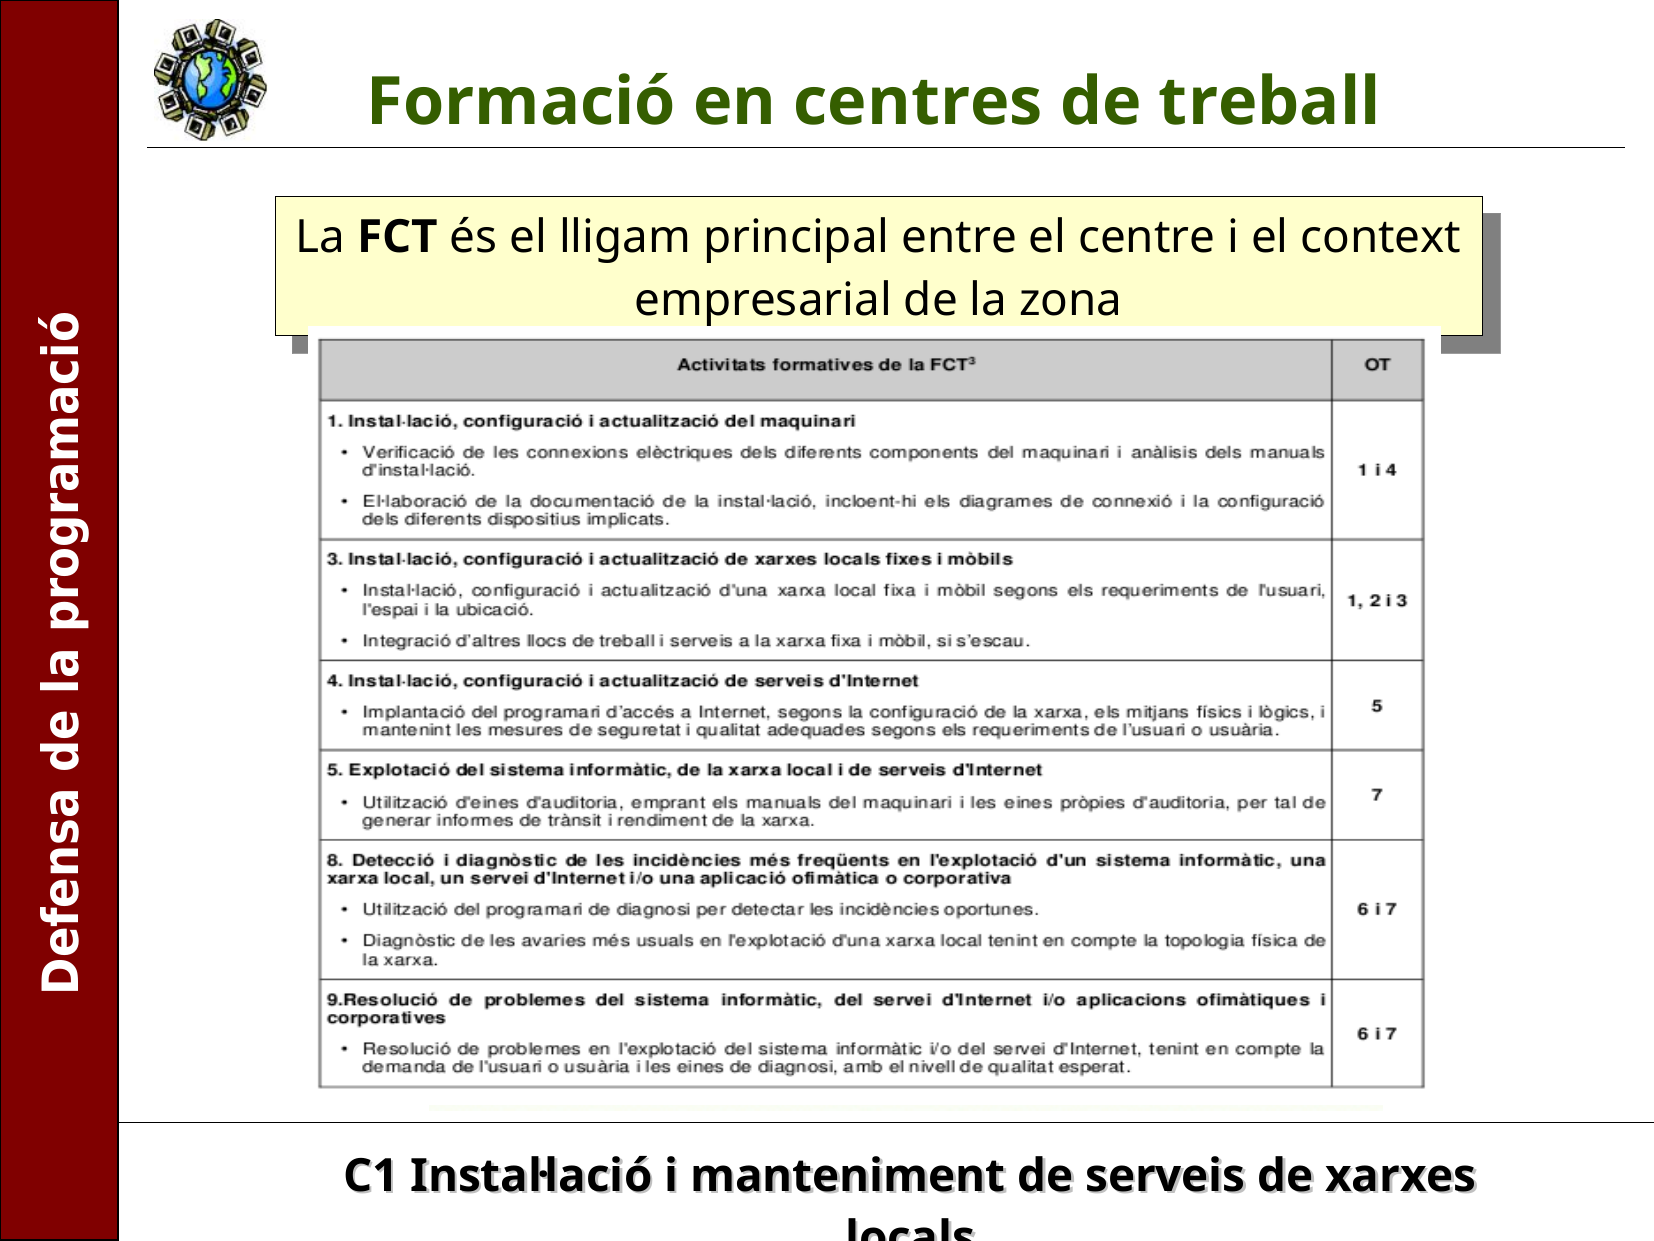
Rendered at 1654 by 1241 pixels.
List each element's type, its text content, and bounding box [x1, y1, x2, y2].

text_box La FCT és el lligam principal entre el centre i el context empresarial de la zona [275, 196, 1483, 303]
list [41, 260, 308, 1096]
title Formació en centres de treball [129, 49, 1619, 148]
picture [308, 326, 1441, 1111]
picture [154, 19, 268, 49]
